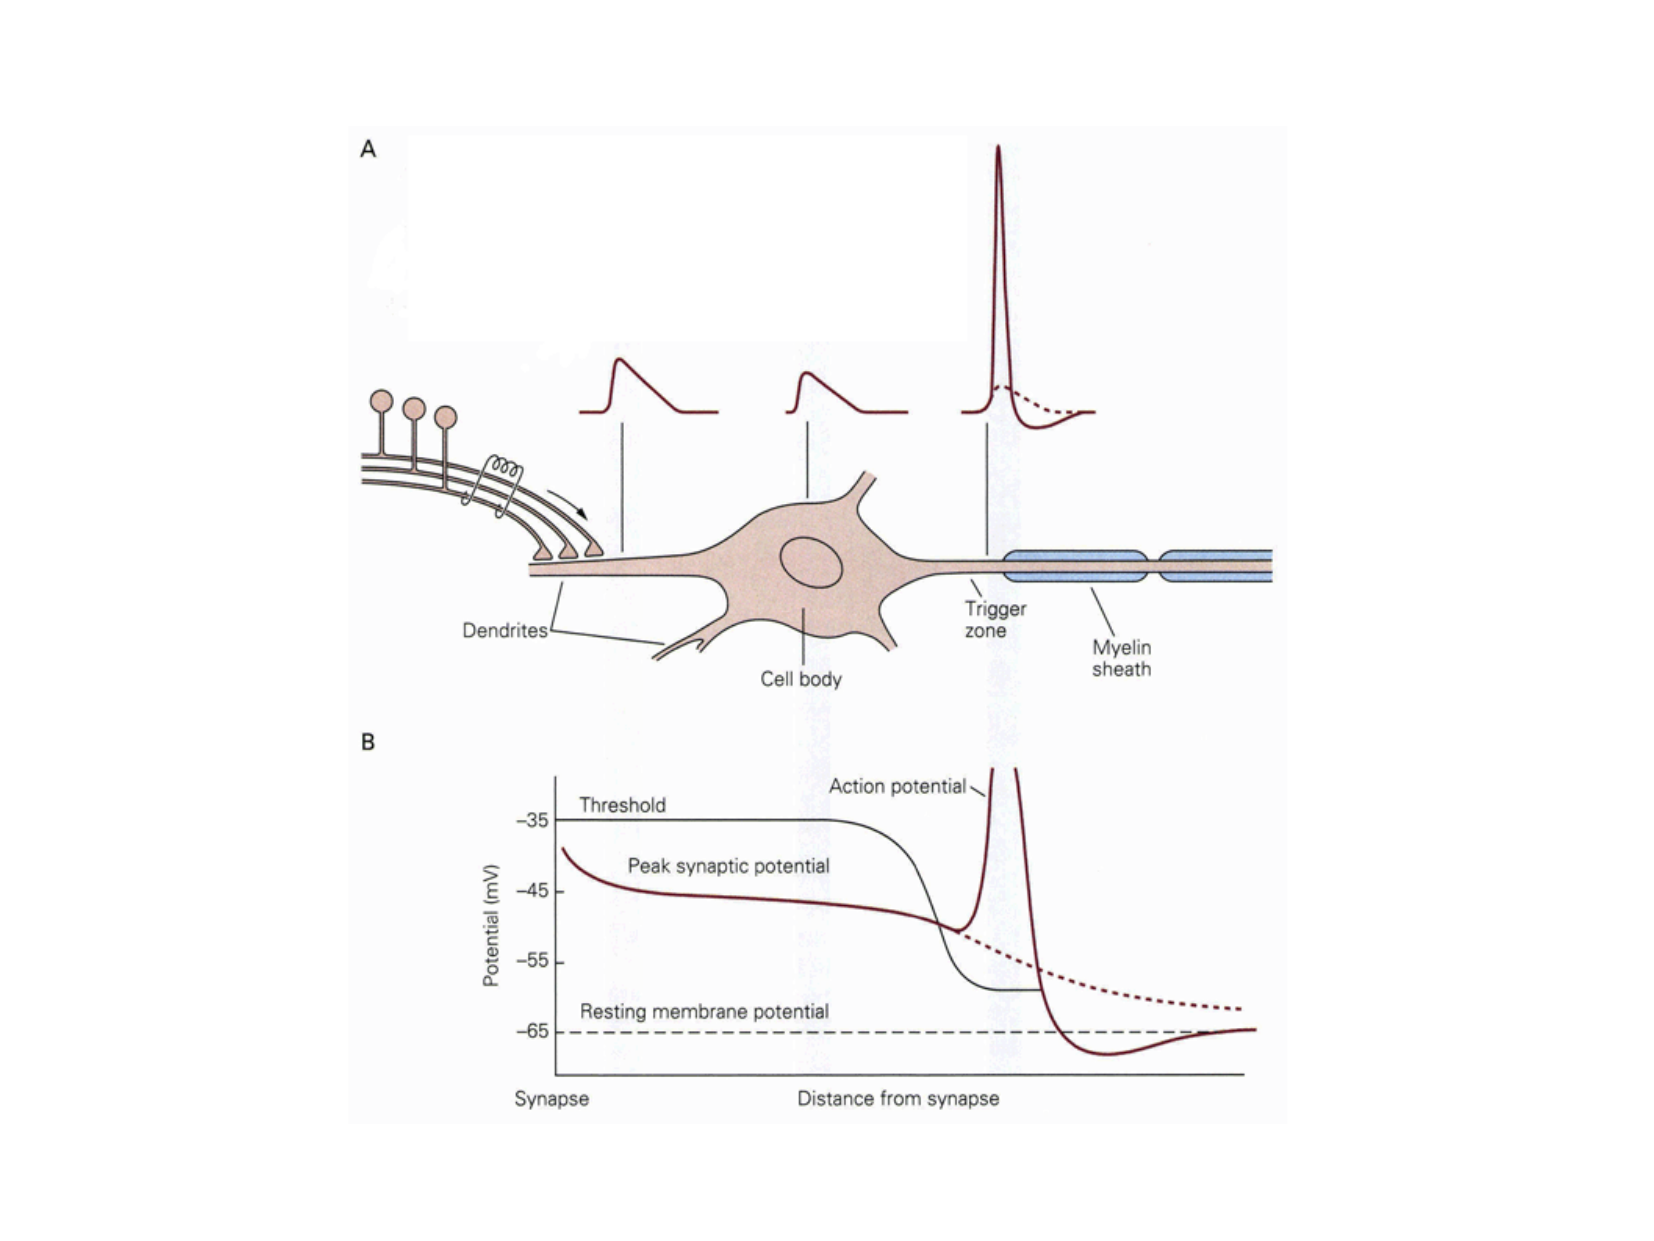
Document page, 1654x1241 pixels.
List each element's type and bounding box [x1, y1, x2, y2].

picture [322, 126, 1345, 1124]
